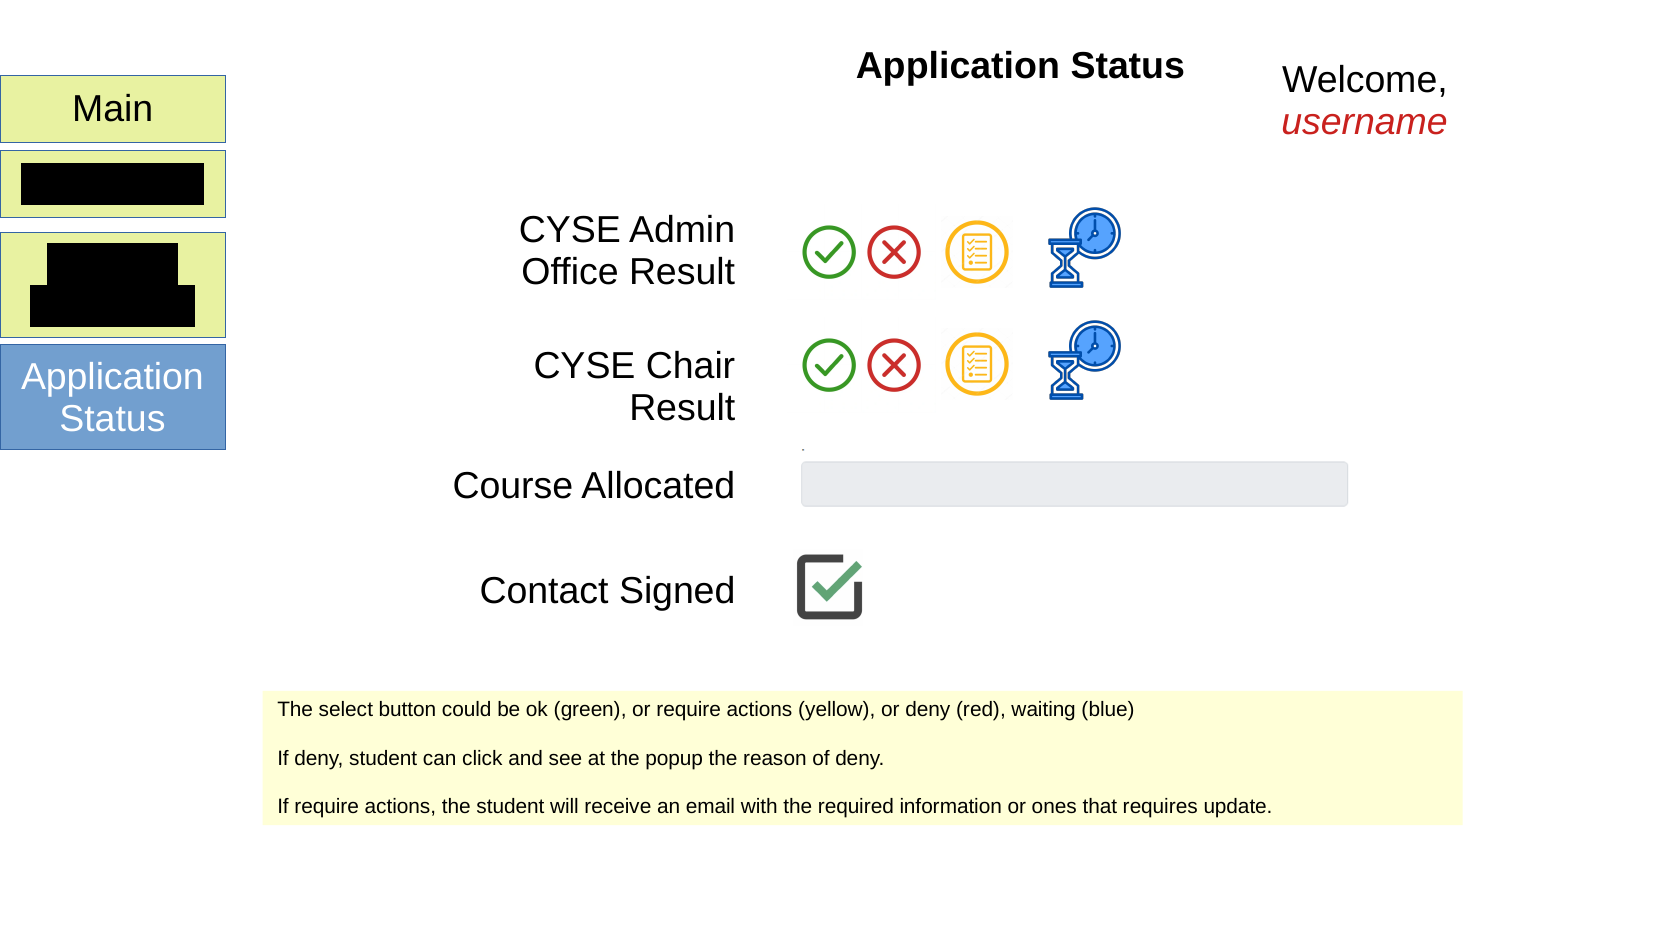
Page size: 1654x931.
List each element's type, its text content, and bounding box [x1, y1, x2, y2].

text_box The select button could be ok (green), or require actions (yellow), or deny (red), waiting (blue) If deny, student can click and see at the popup the reason of deny. If require actions, the student will receive an email with the required information or ones that requires update. [262, 690, 1463, 826]
text_box Contact Signed [412, 562, 751, 638]
picture [1043, 206, 1126, 289]
text_box CYSE Chair Result [412, 337, 751, 437]
picture [793, 549, 863, 626]
text_box Application Status [487, 37, 1201, 113]
text_box Change Password [0, 232, 226, 338]
text_box Application [0, 150, 226, 218]
picture [941, 328, 1013, 400]
text_box CYSE Admin Office Result [412, 201, 751, 301]
picture [941, 216, 1013, 288]
picture [787, 317, 936, 413]
picture [787, 204, 936, 301]
text_box Course Allocated [412, 457, 751, 533]
text_box Main [0, 75, 226, 143]
text_box Application Status [0, 344, 226, 450]
picture [1043, 319, 1126, 401]
picture [795, 449, 1351, 533]
text_box Welcome, username [1125, 51, 1463, 151]
